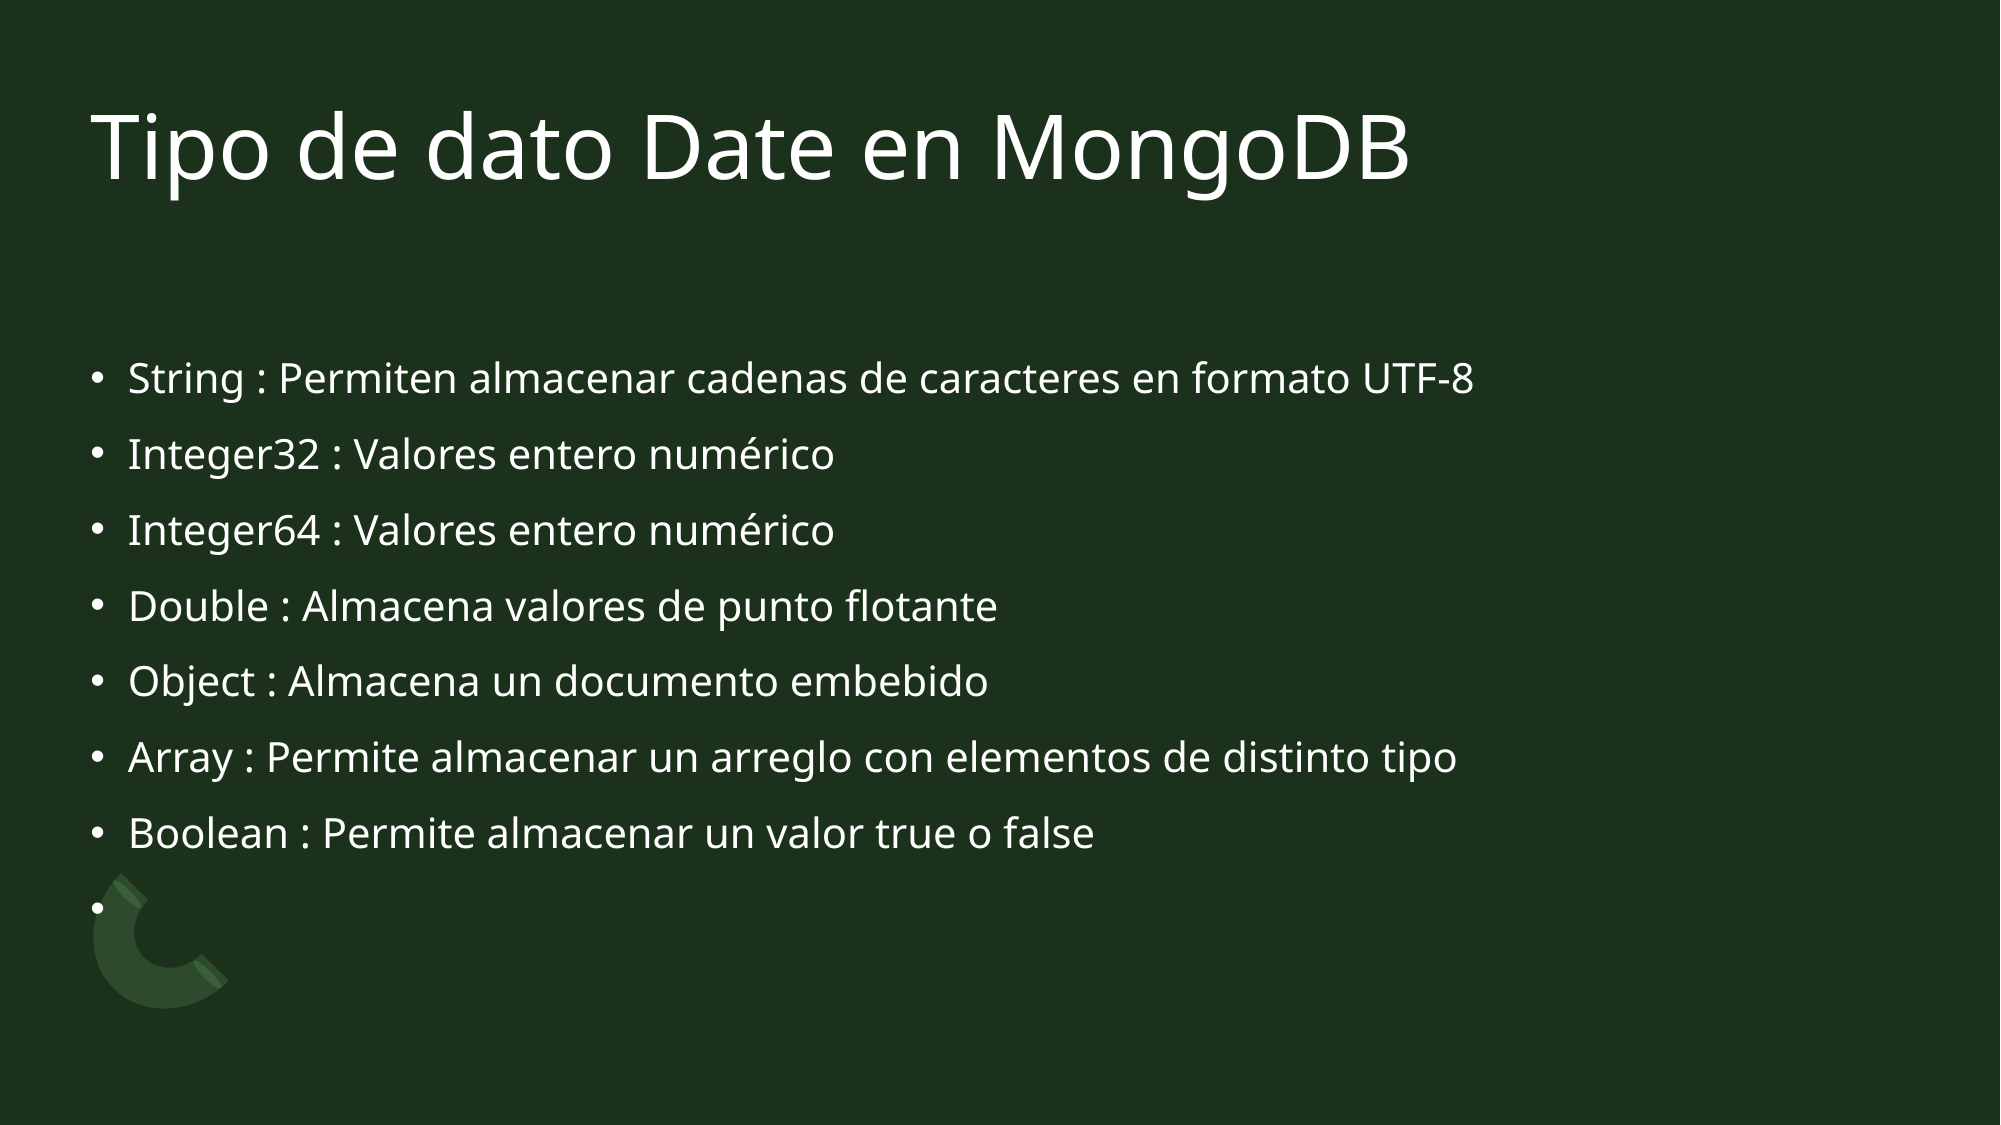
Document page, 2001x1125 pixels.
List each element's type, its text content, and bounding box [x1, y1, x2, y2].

list String : Permiten almacenar cadenas de caracteres en formato UTF-8 Integer32 : Valores entero numérico Integer64 : Valores entero numérico Double : Almacena valores de punto flotante Object : Almacena un documento embebido Array : Permite almacenar un arreglo con elementos de distinto tipo Boolean : Permite almacenar un valor true o false [90, 346, 1910, 1000]
title Tipo de dato Date en MongoDB [90, 90, 1910, 309]
